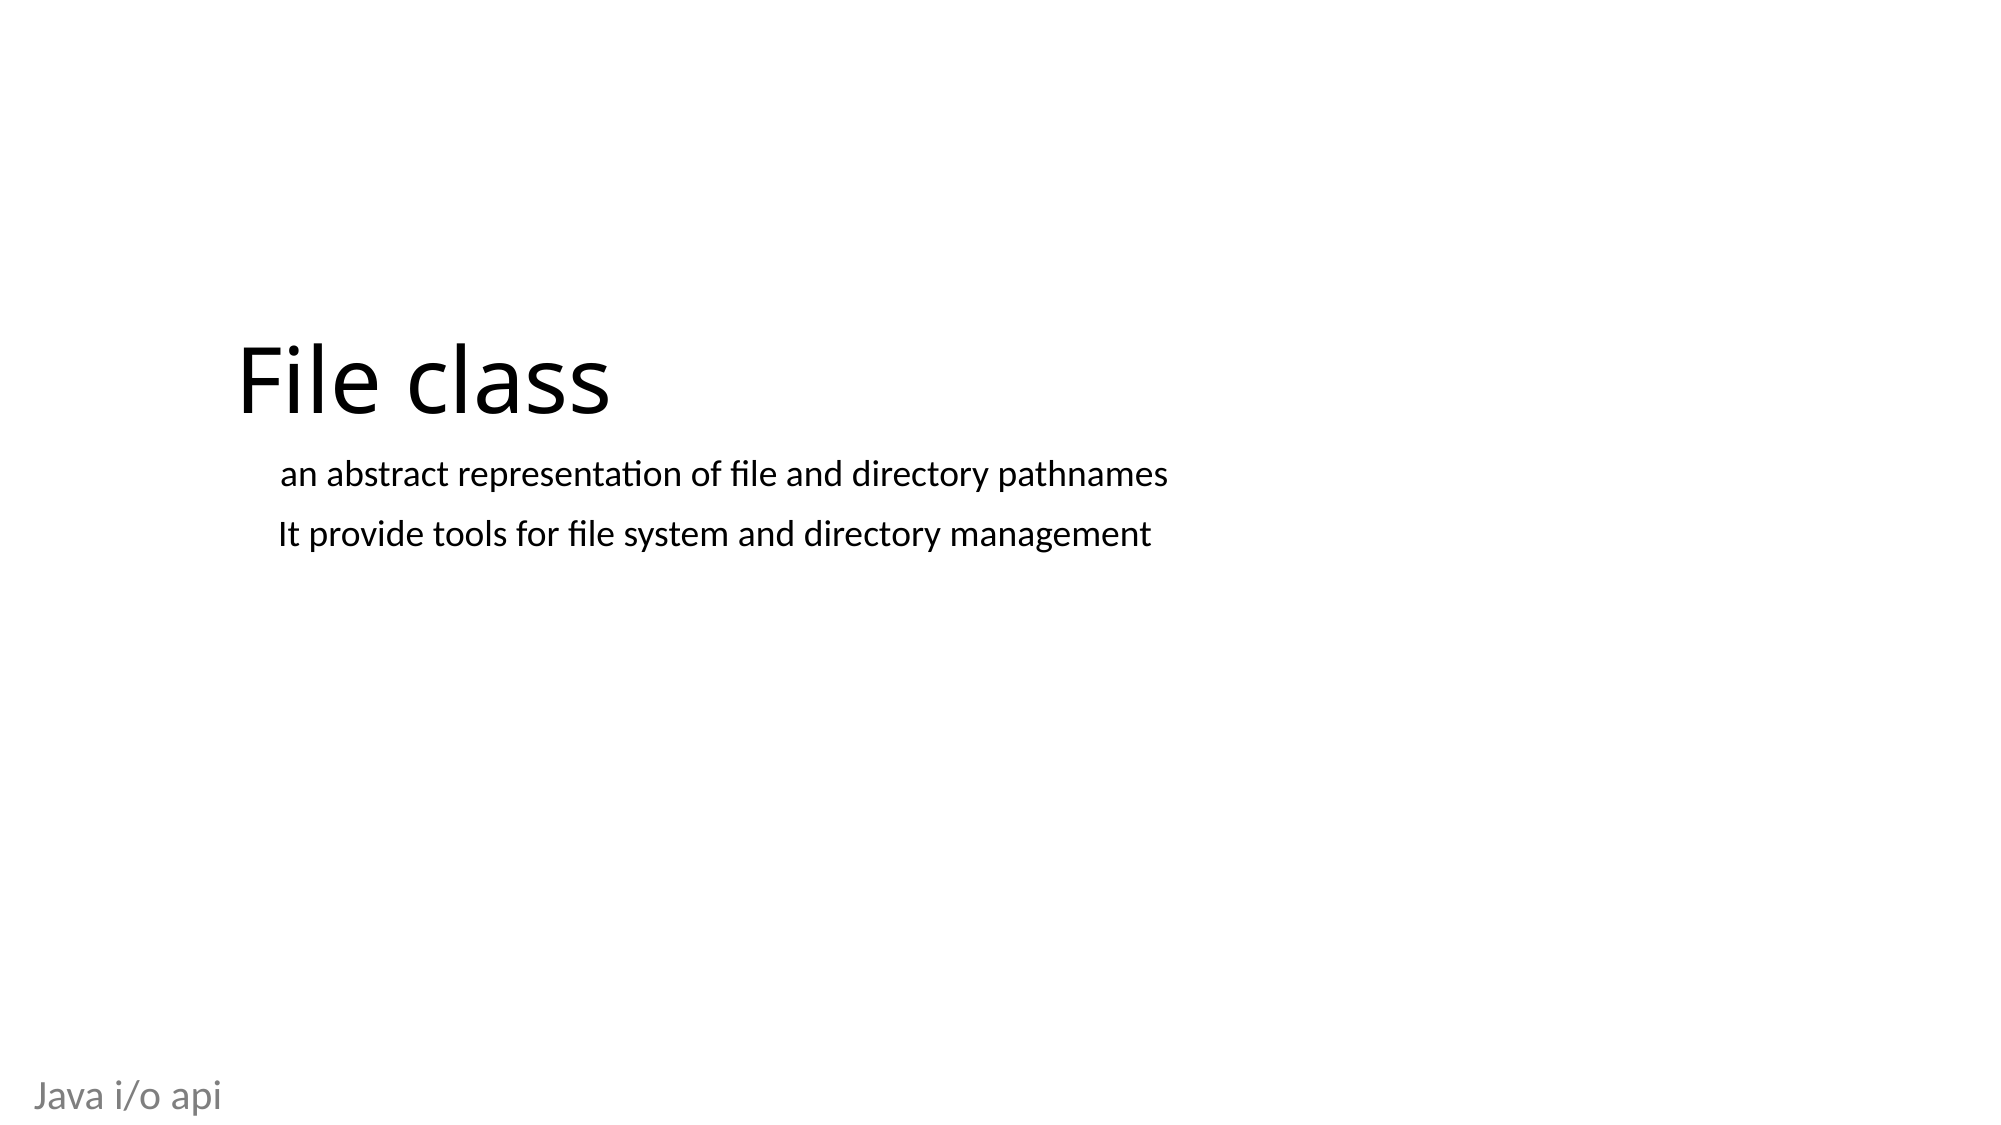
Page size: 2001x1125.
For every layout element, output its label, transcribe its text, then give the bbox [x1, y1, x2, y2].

title File class [0, 317, 849, 442]
text_box an abstract representation of file and directory pathnames [265, 441, 1196, 502]
subtitle Java i/o api [0, 1066, 306, 1125]
text_box It provide tools for file system and directory management [263, 501, 1178, 563]
